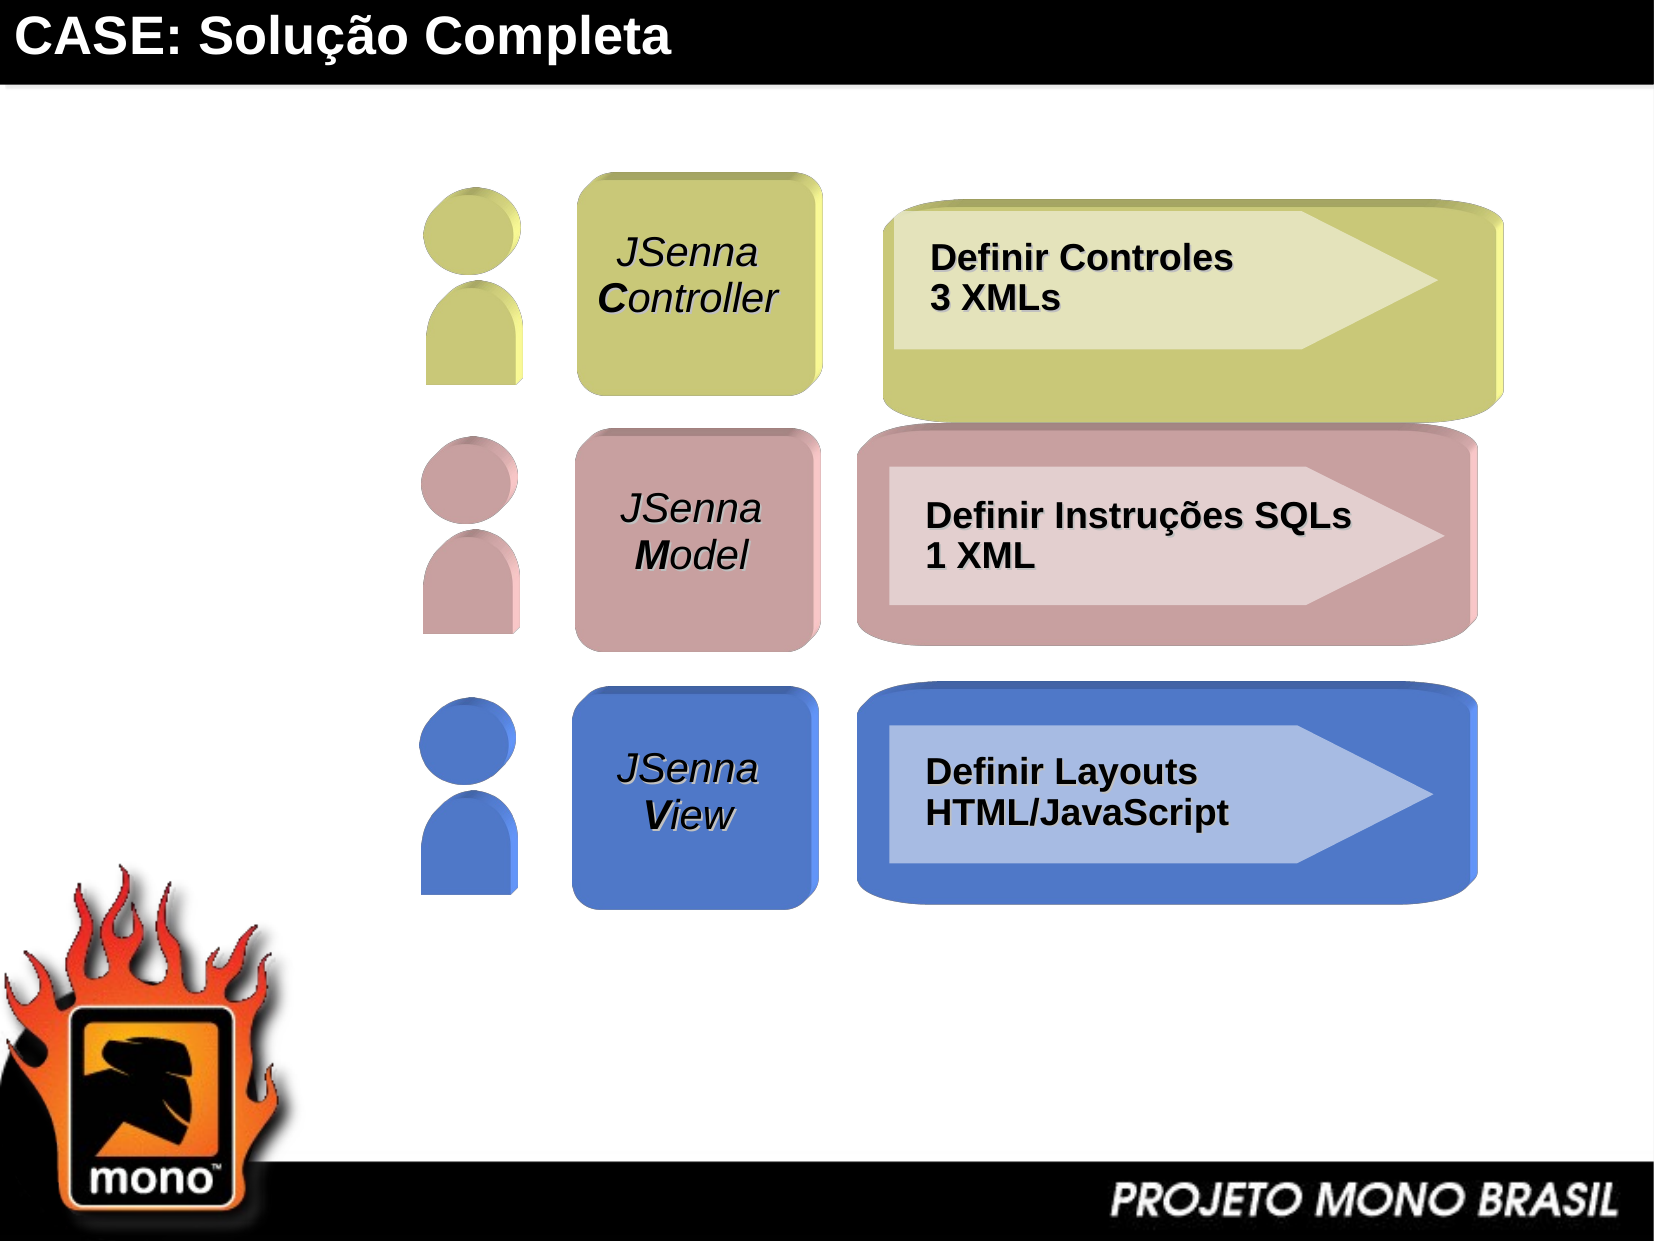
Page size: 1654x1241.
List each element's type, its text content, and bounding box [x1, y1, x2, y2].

text_box [577, 172, 822, 395]
text_box Definir Controles 3 XMLs [916, 231, 1248, 327]
text_box JSenna Model [605, 477, 778, 586]
text_box [572, 686, 818, 909]
text_box [883, 199, 1503, 422]
text_box [423, 188, 521, 275]
text_box [426, 281, 523, 385]
text_box [421, 437, 518, 524]
text_box [419, 698, 516, 785]
text_box JSenna Controller [582, 220, 794, 329]
picture [0, 85, 1654, 1241]
text_box Definir Instruções SQLs 1 XML [911, 489, 1367, 584]
text_box [857, 423, 1477, 645]
text_box [423, 530, 520, 634]
text_box [575, 428, 821, 652]
text_box Definir Layouts HTML/JavaScript [911, 745, 1243, 841]
title CASE: Solução Completa [0, 0, 1501, 77]
text_box [857, 681, 1477, 904]
text_box [421, 791, 518, 895]
text_box JSenna View [602, 737, 774, 846]
